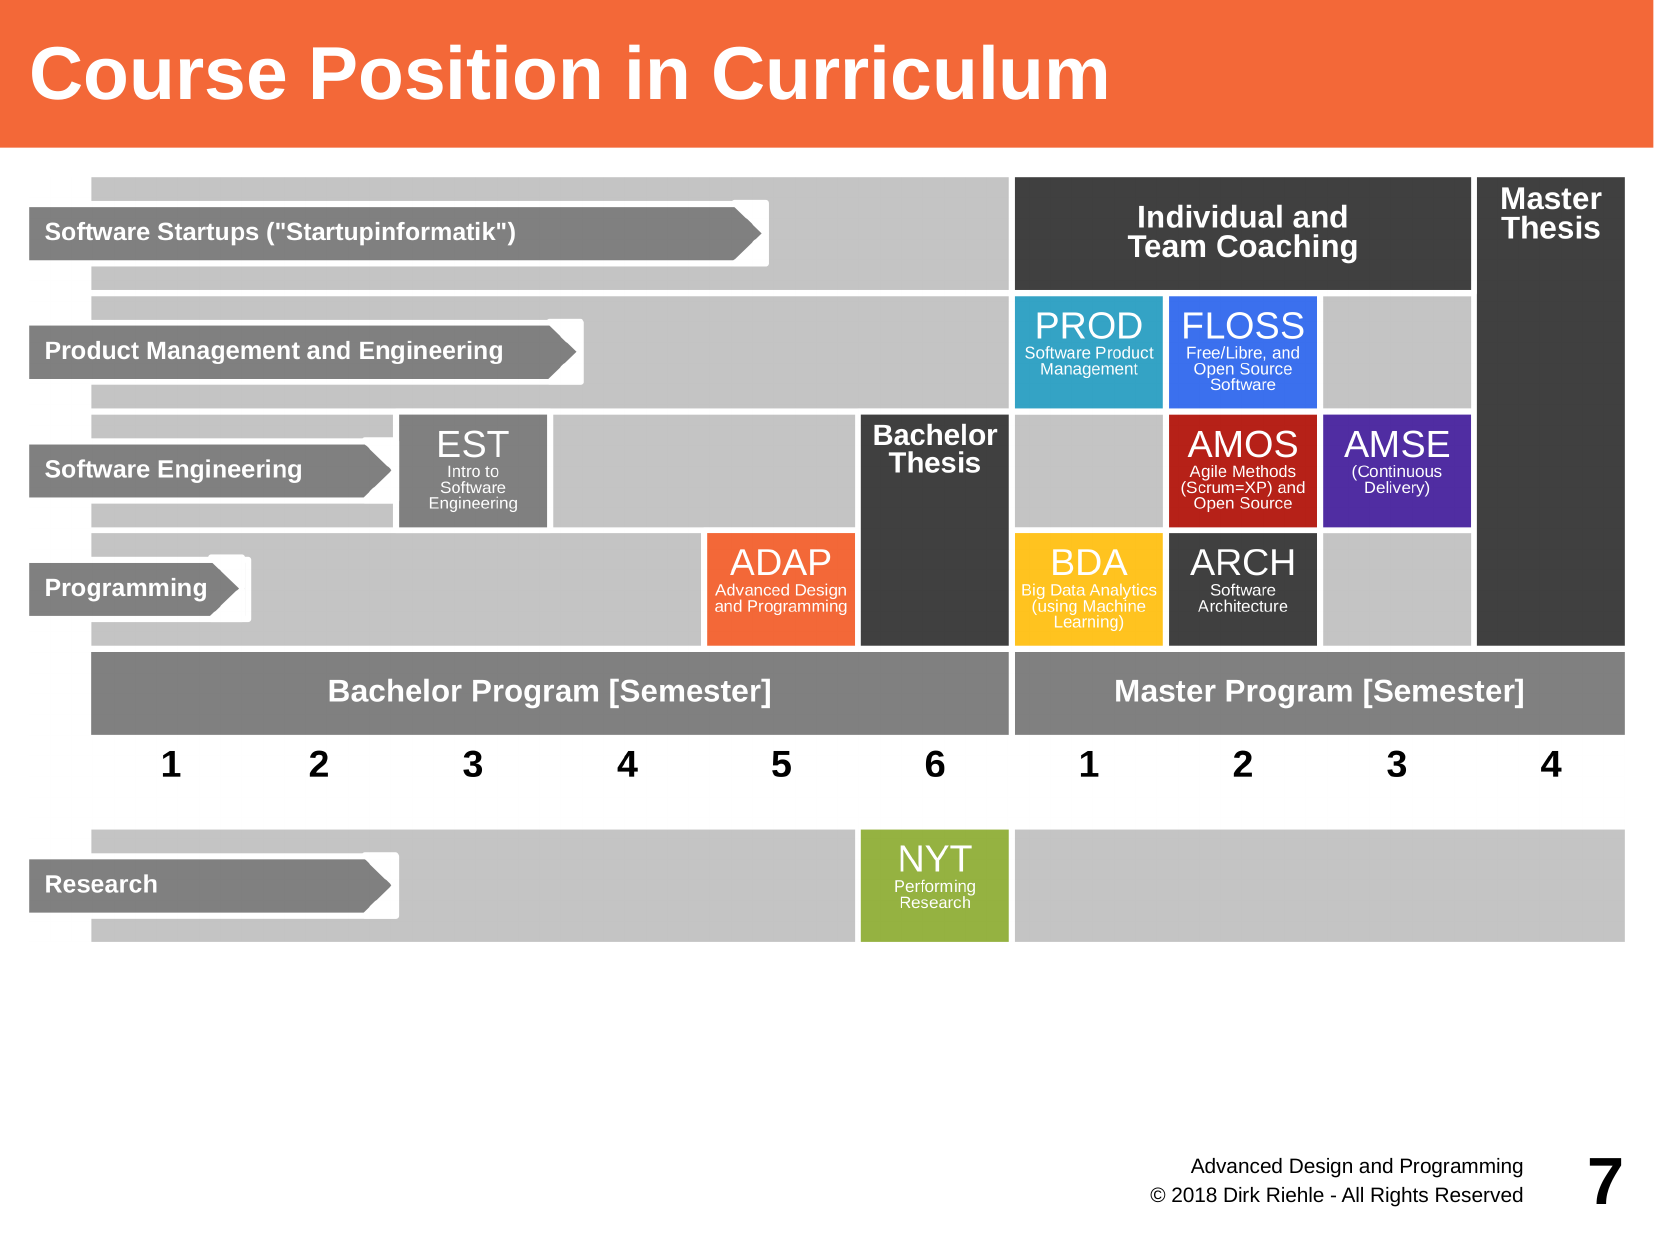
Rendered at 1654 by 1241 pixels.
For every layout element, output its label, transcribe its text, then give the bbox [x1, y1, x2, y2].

picture [29, 177, 1625, 942]
title Course Position in Curriculum [0, 0, 1654, 148]
